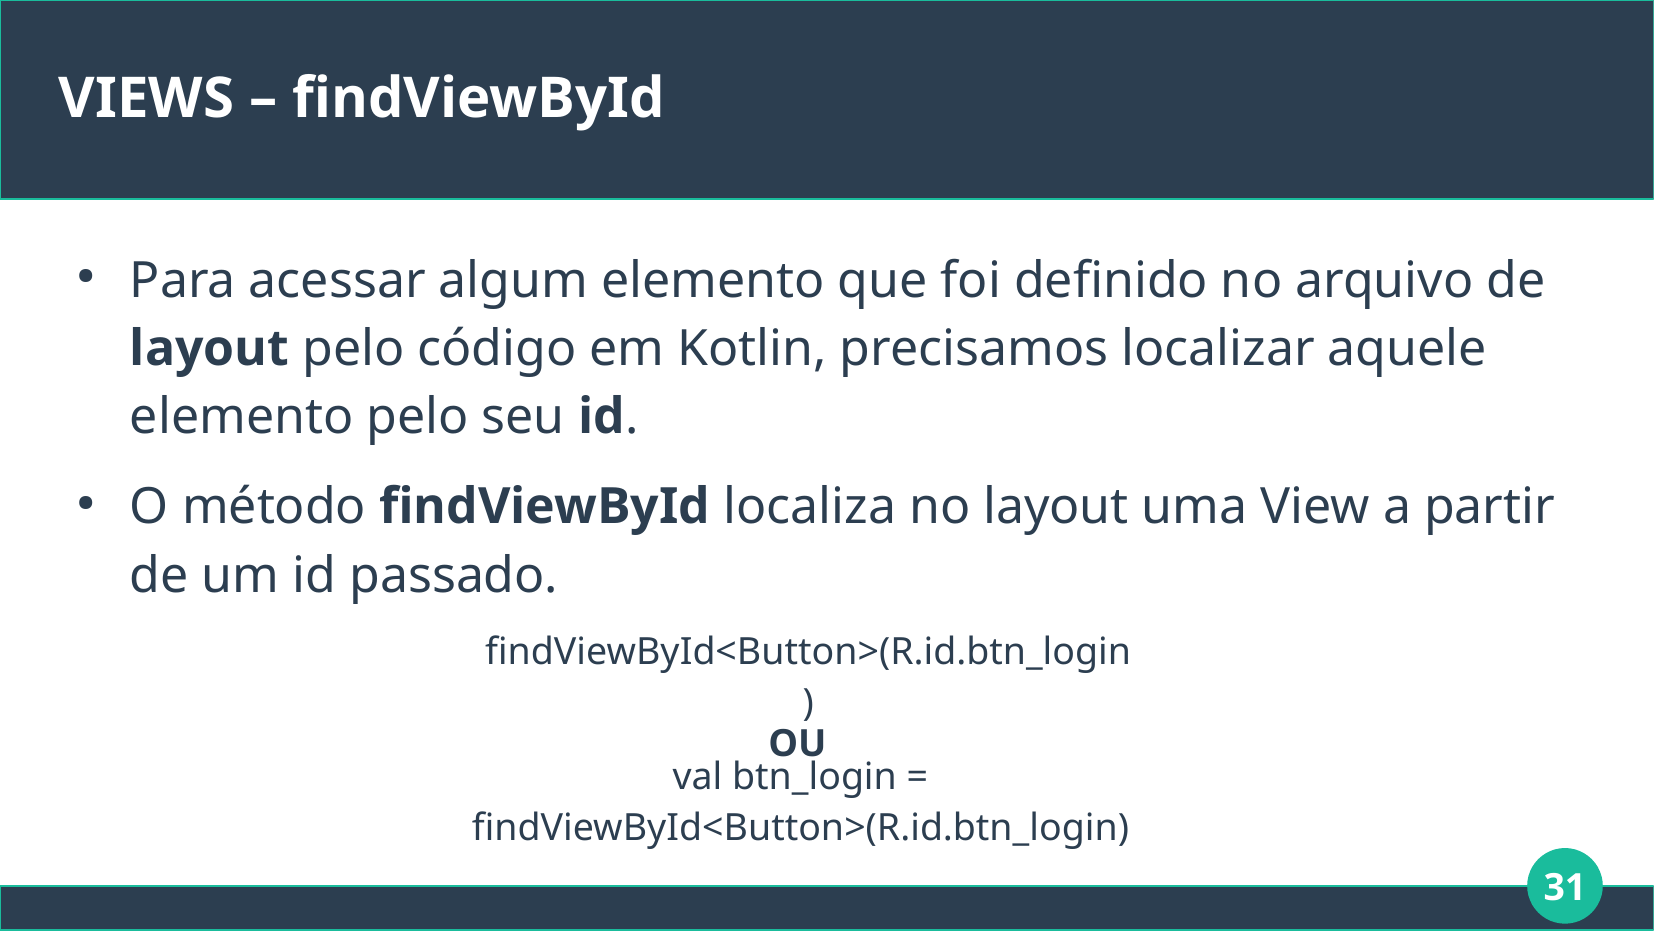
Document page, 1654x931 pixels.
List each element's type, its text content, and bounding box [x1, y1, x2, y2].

text_box OU [738, 708, 857, 775]
text_box val btn_login = findViewById<Button>(R.id.btn_login) [324, 767, 1277, 834]
title VIEWS – findViewById [59, 37, 1595, 155]
list Para acessar algum elemento que foi definido no arquivo de layout pelo código em Kotlin, precisamos localizar aquele elemento pelo seu id. O método findViewById localiza no layout uma View a partir de um id passado. [59, 243, 1595, 864]
text_box findViewById<Button>(R.id.btn_login) [465, 642, 1152, 709]
